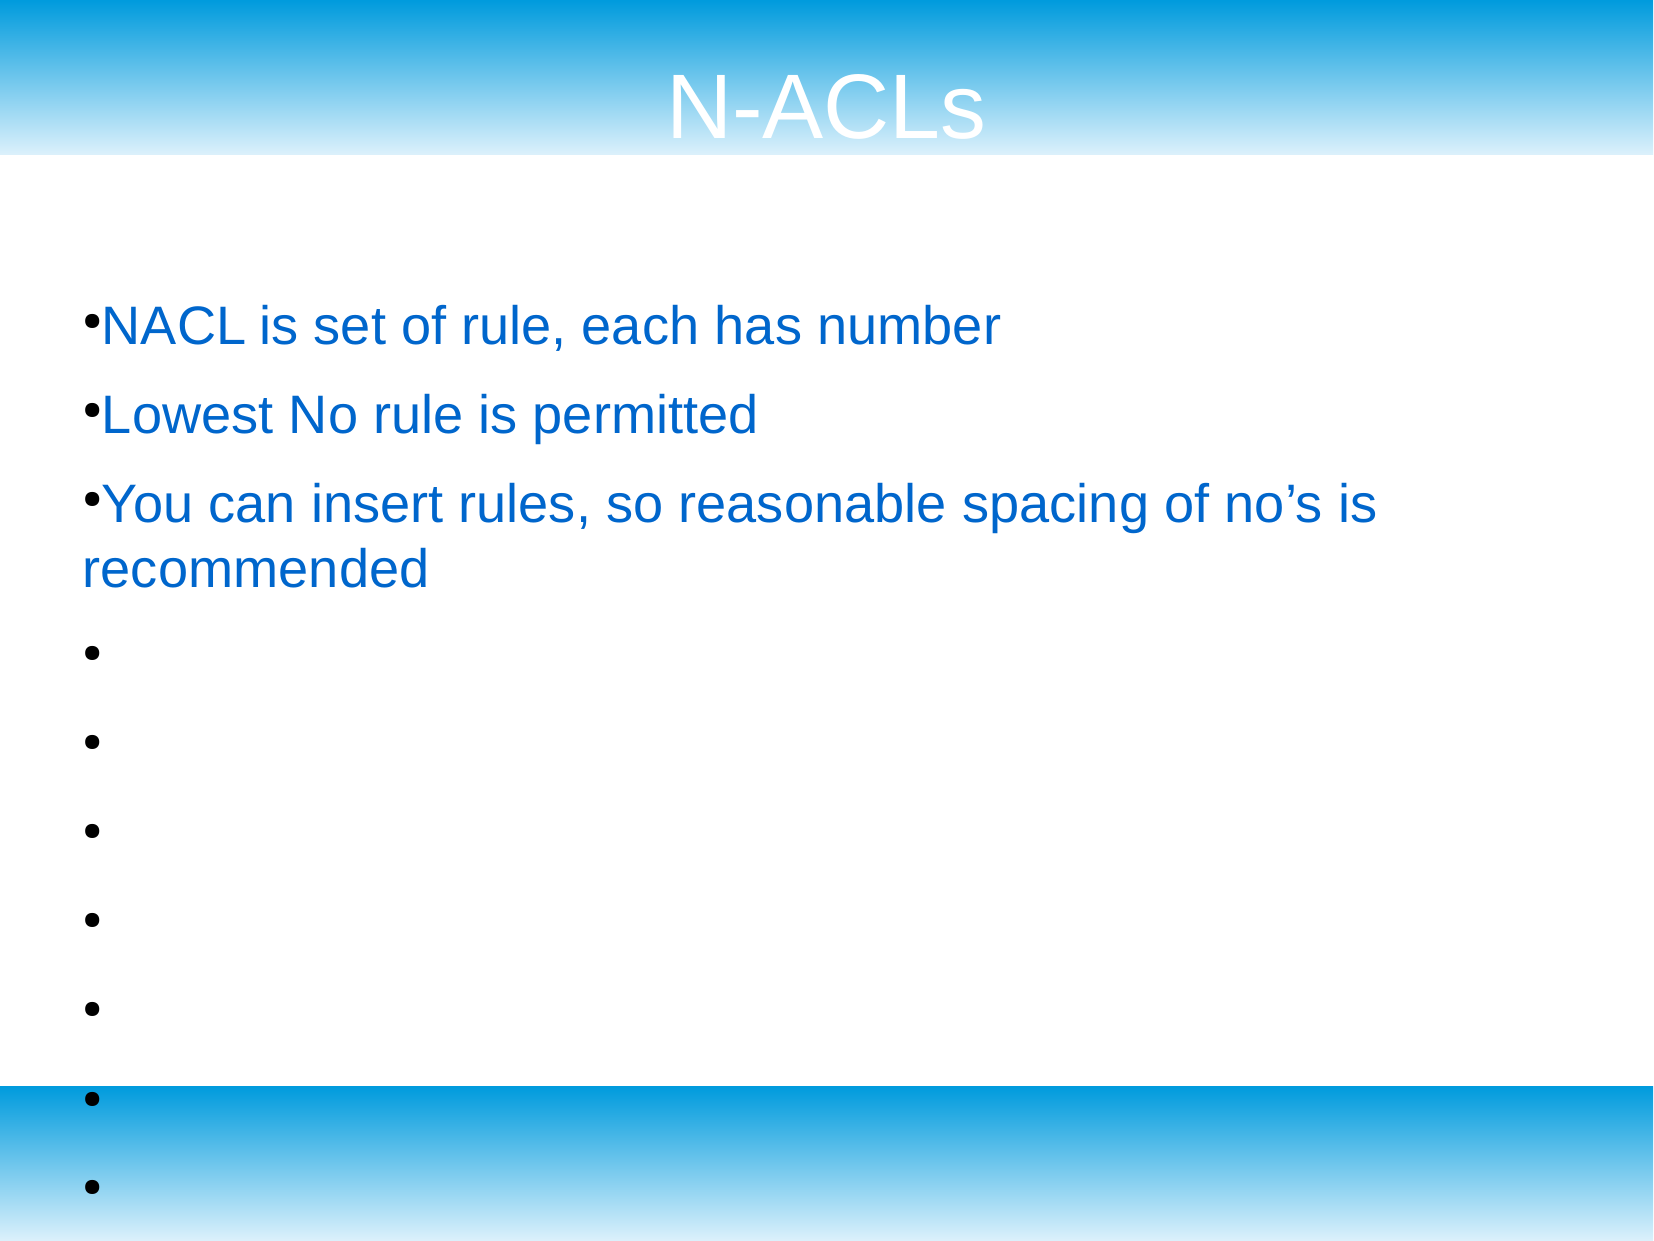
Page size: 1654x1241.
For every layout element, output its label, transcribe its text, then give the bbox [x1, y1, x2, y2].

list NACL is set of rule, each has number Lowest No rule is permitted You can insert rules, so reasonable spacing of no’s is recommended [82, 290, 1571, 1010]
title N-ACLs [82, 49, 1571, 155]
